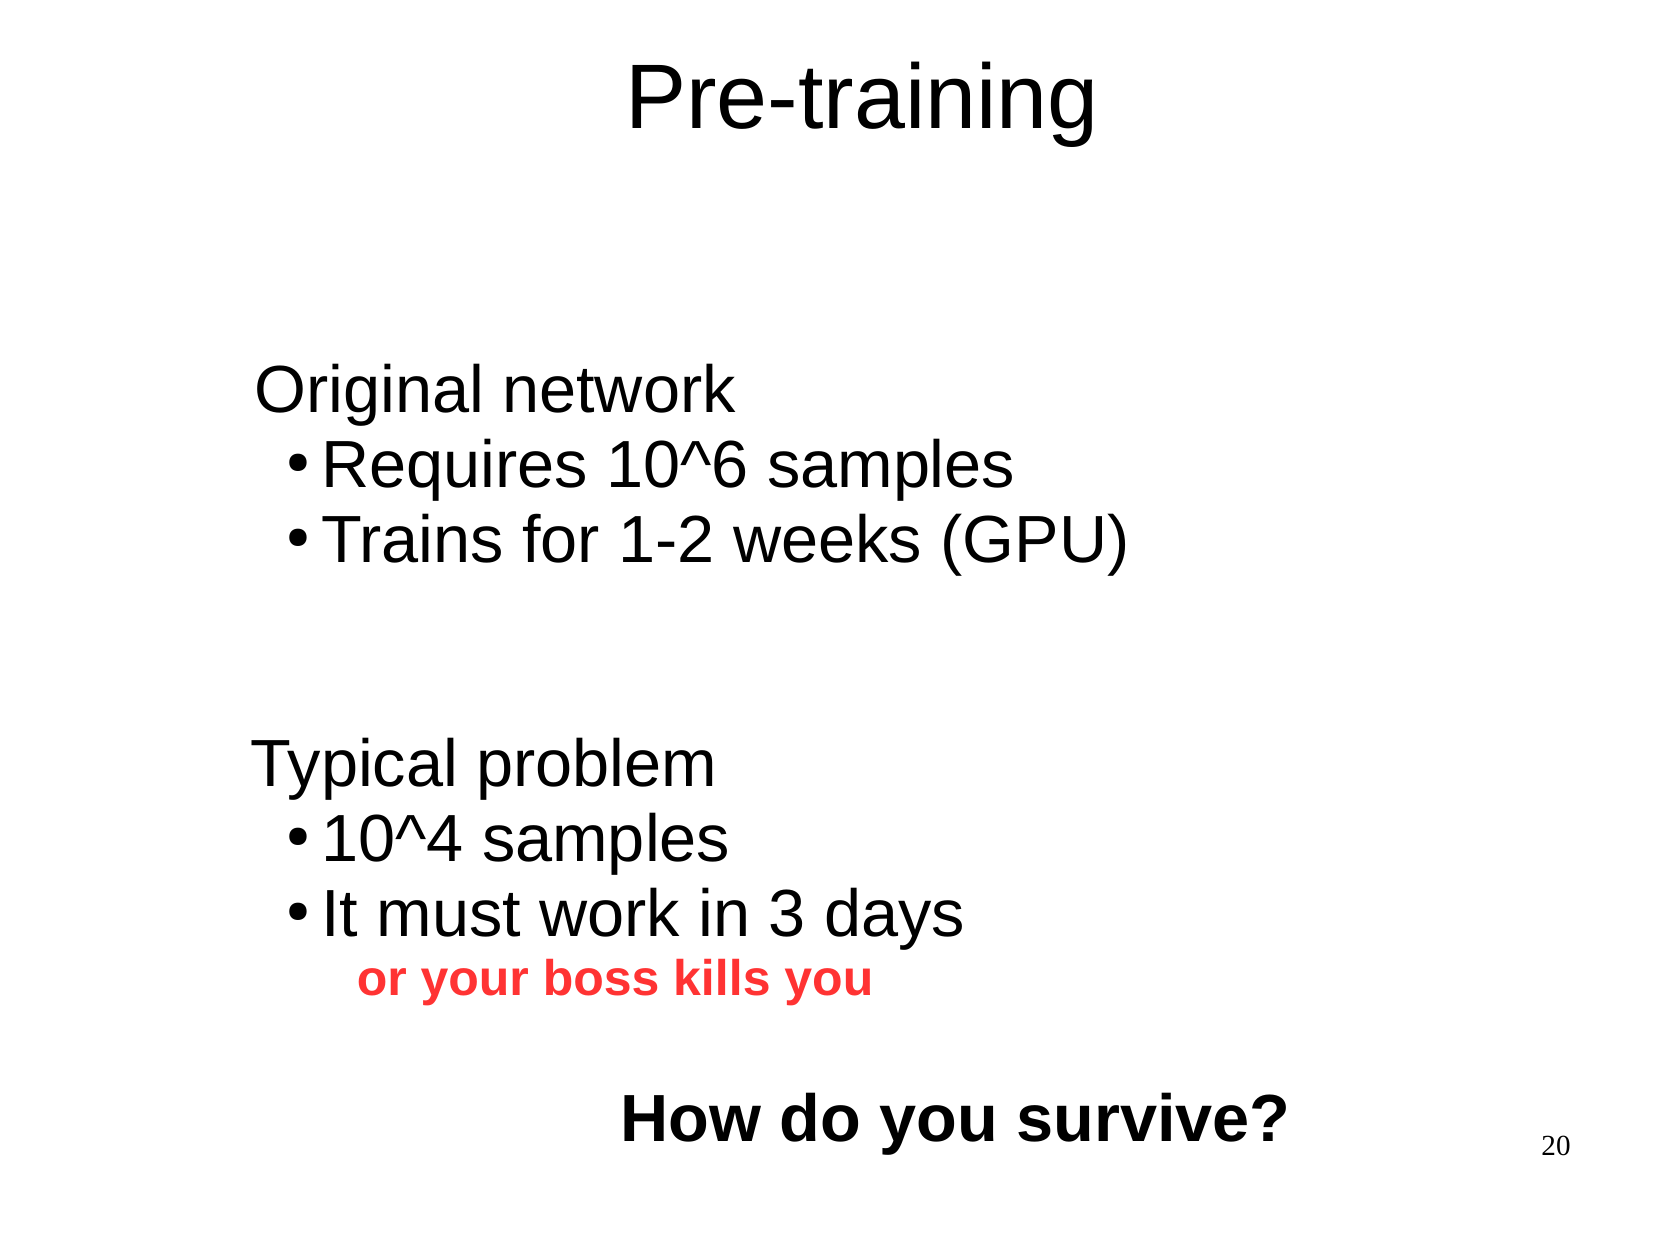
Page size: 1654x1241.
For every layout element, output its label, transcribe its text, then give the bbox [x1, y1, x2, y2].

text_box Pre-training [330, 45, 1396, 148]
text_box Original network Requires 10^6 samples Trains for 1-2 weeks (GPU) Typical problem 10^4 samples It must work in 3 days or your boss kills you How do you survive? [165, 345, 1606, 1241]
